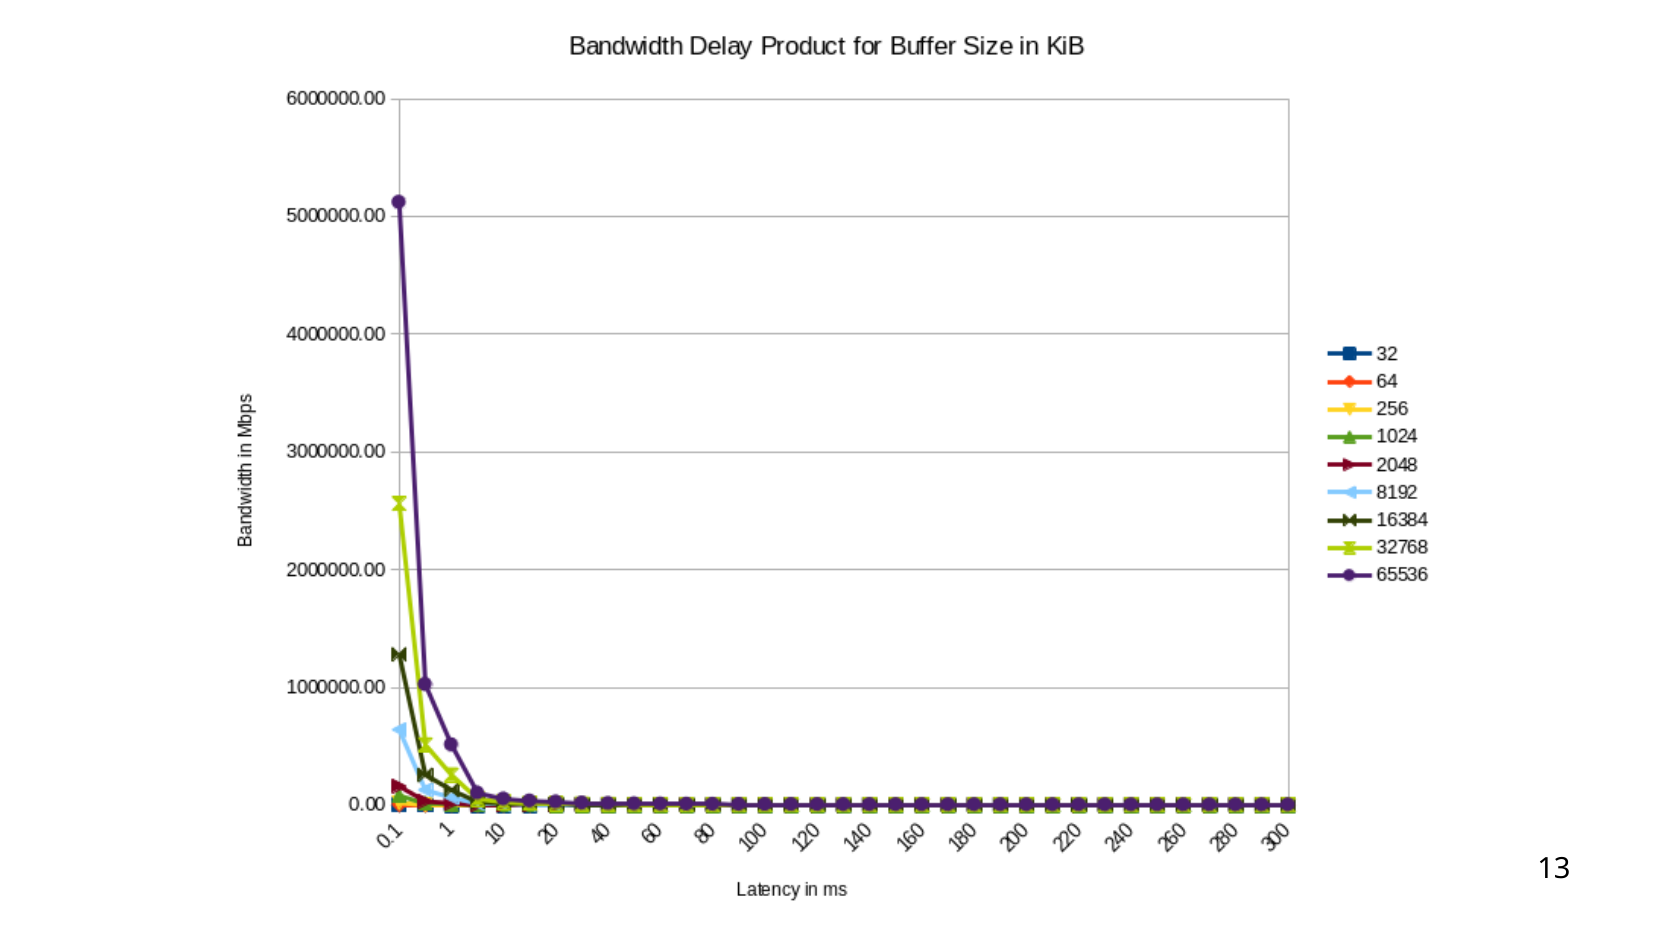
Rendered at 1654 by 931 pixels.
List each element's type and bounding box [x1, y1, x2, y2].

picture [206, 0, 1448, 931]
